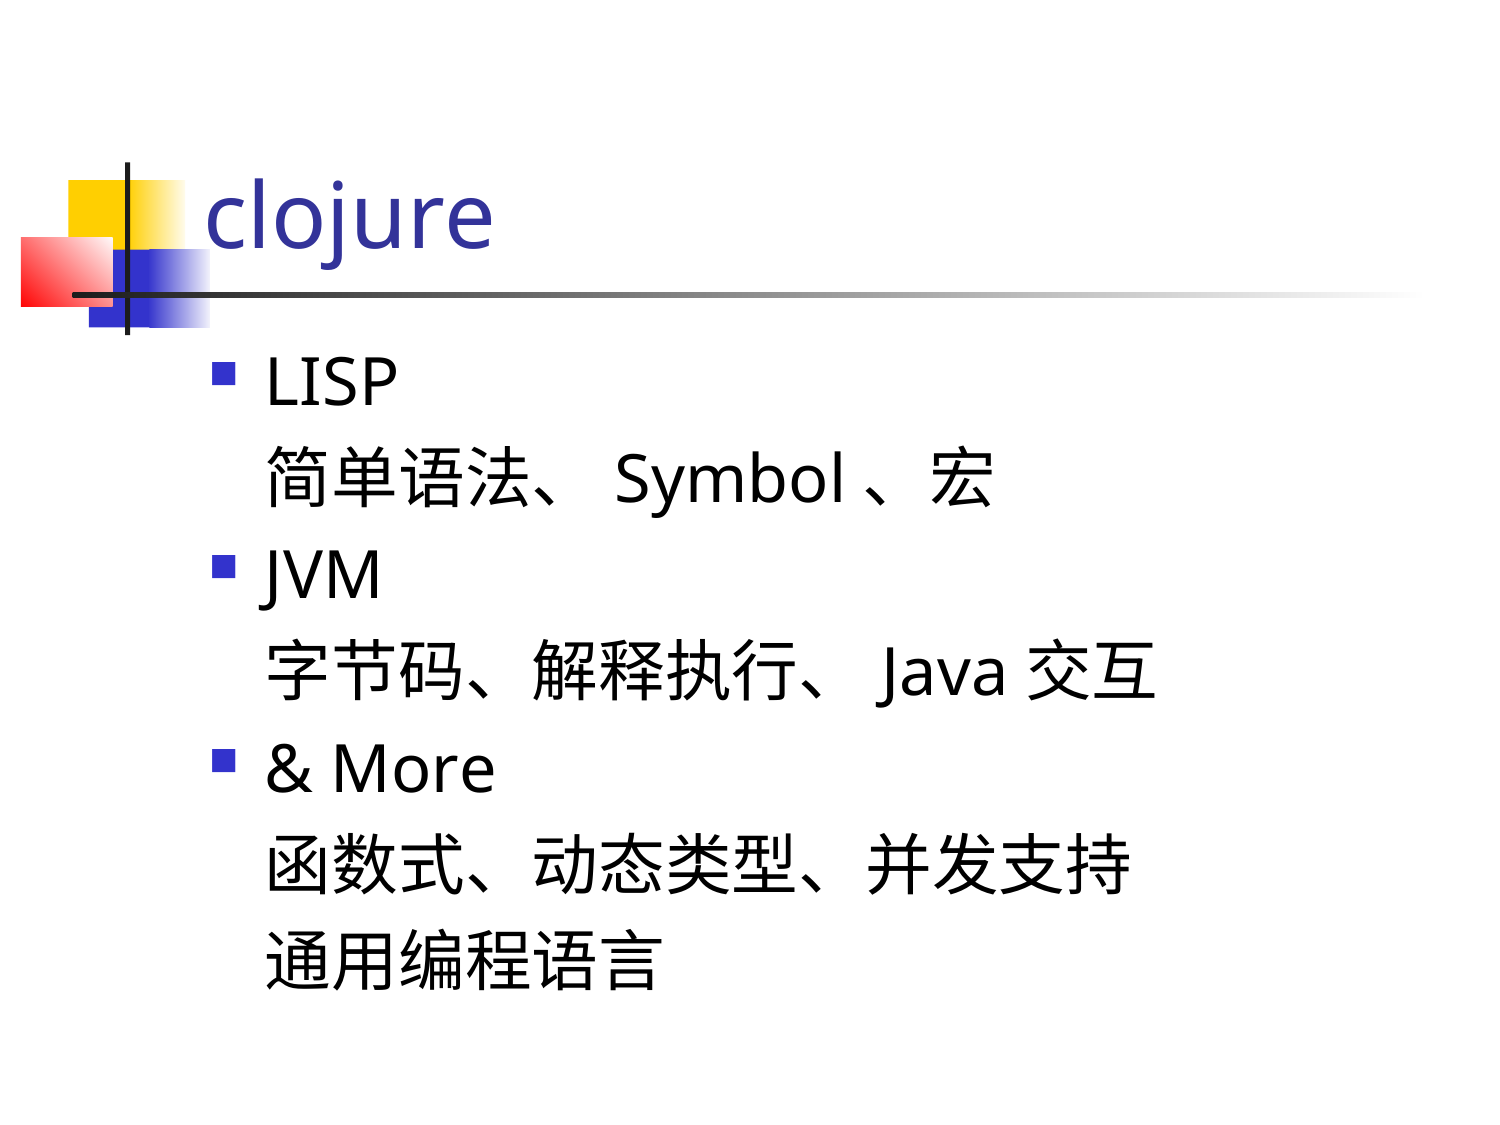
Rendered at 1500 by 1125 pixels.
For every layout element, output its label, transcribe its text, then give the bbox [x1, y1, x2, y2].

list LISP 简单语法、Symbol、宏 JVM 字节码、解释执行、Java交互 & More 函数式、动态类型、并发支持 通用编程语言 [193, 331, 1469, 1103]
title clojure [188, 35, 1468, 276]
